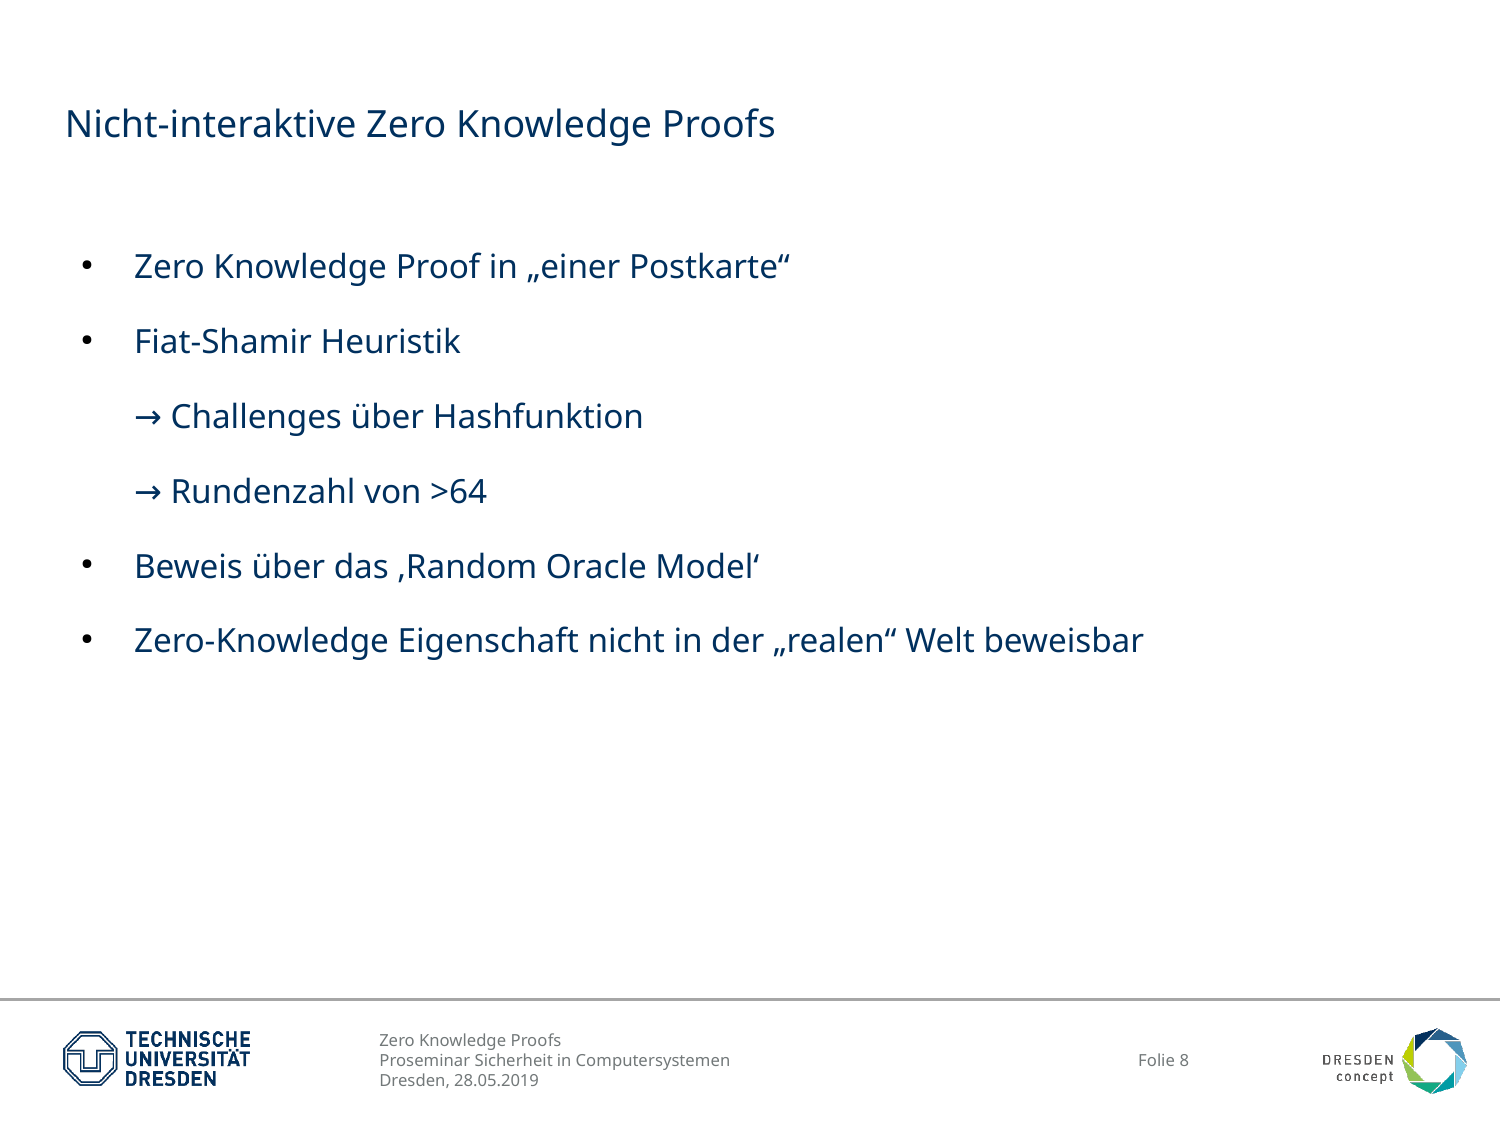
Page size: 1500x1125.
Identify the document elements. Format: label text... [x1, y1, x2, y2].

title Nicht-interaktive Zero Knowledge Proofs [64, 56, 1437, 190]
list Zero Knowledge Proof in „einer Postkarte“ Fiat-Shamir Heuristik → Challenges über Hashfunktion → Rundenzahl von >64 Beweis über das ‚Random Oracle Model‘ Zero-Knowledge Eigenschaft nicht in der „realen“ Welt beweisbar [63, 243, 1437, 941]
picture [1323, 1028, 1467, 1094]
picture [63, 1031, 250, 1086]
